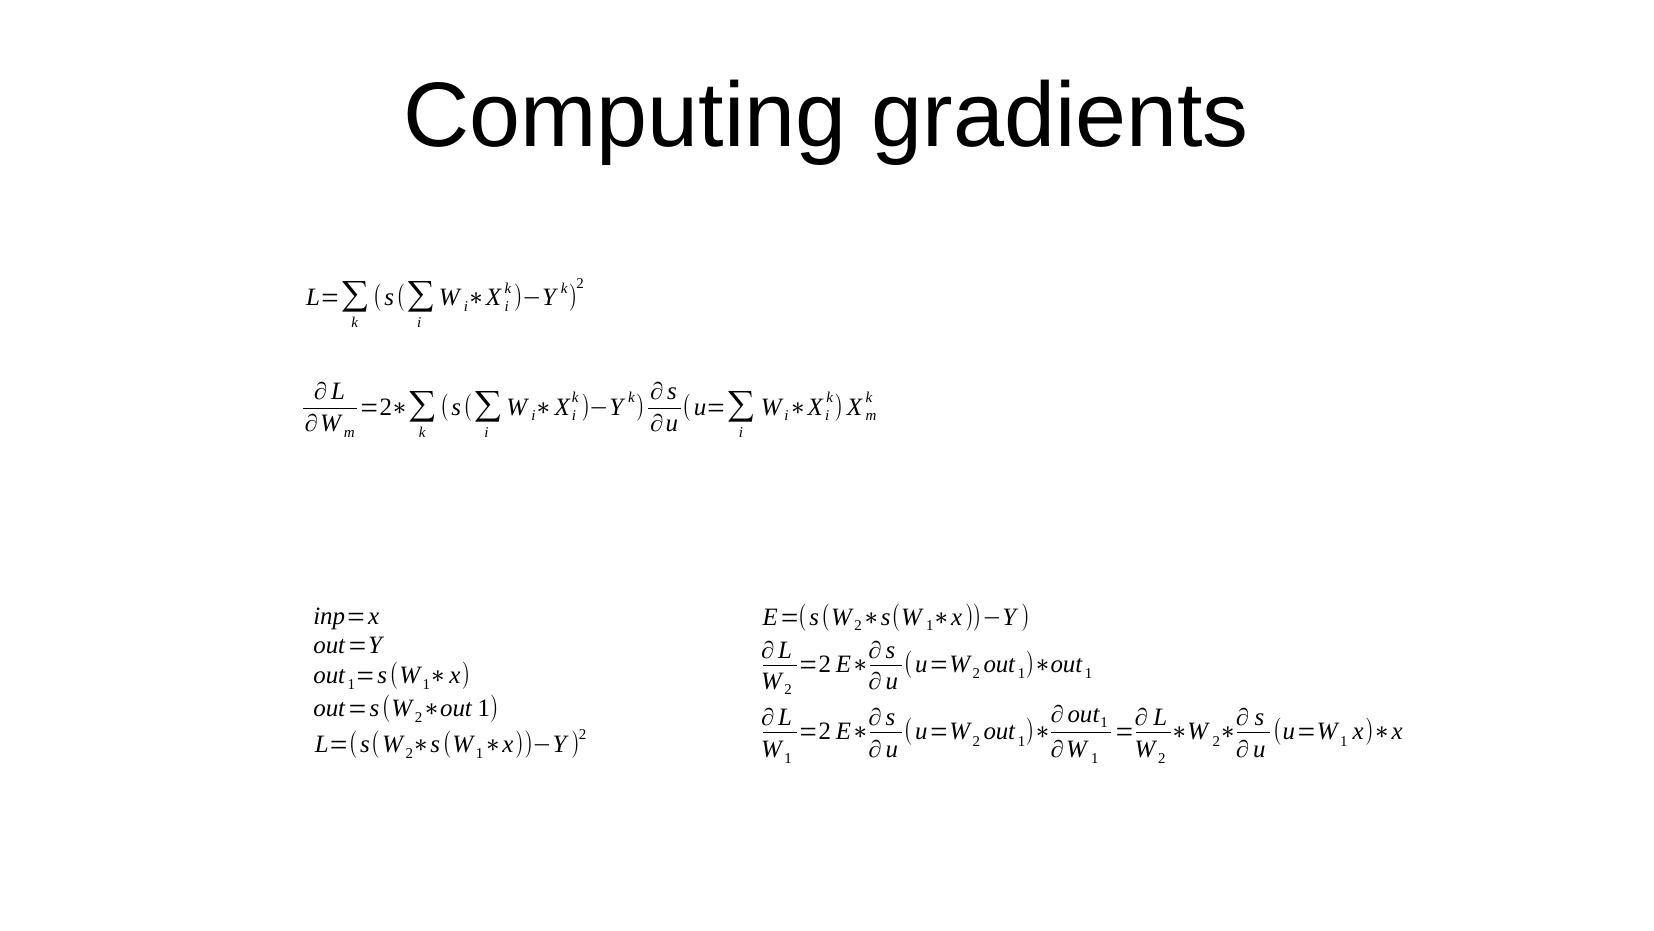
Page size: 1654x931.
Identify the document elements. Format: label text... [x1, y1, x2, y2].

chart [307, 602, 593, 762]
chart [295, 377, 882, 441]
chart [754, 602, 1410, 766]
chart [298, 274, 591, 331]
title Computing gradients [82, 37, 1571, 193]
